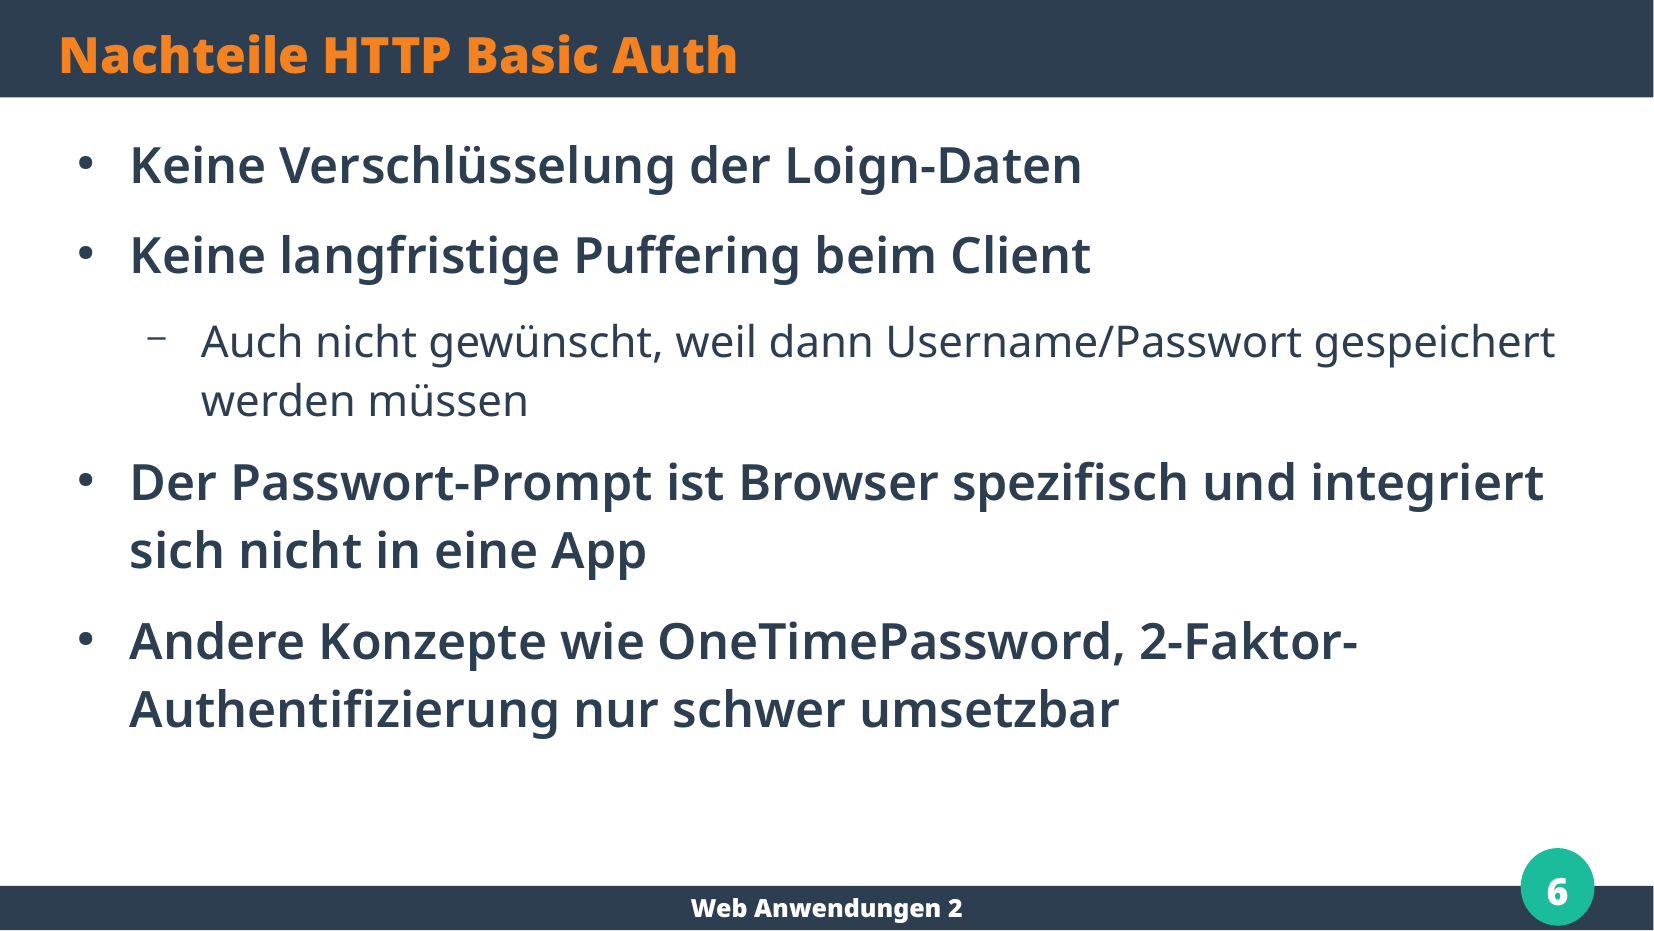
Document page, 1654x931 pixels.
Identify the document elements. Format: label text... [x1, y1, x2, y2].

list Keine Verschlüsselung der Loign-Daten Keine langfristige Puffering beim Client Auch nicht gewünscht, weil dann Username/Passwort gespeichert werden müssen Der Passwort-Prompt ist Browser spezifisch und integriert sich nicht in eine App Andere Konzepte wie OneTimePassword, 2-Faktor-Authentifizierung nur schwer umsetzbar [59, 129, 1595, 864]
title Nachteile HTTP Basic Auth [59, 8, 1595, 89]
